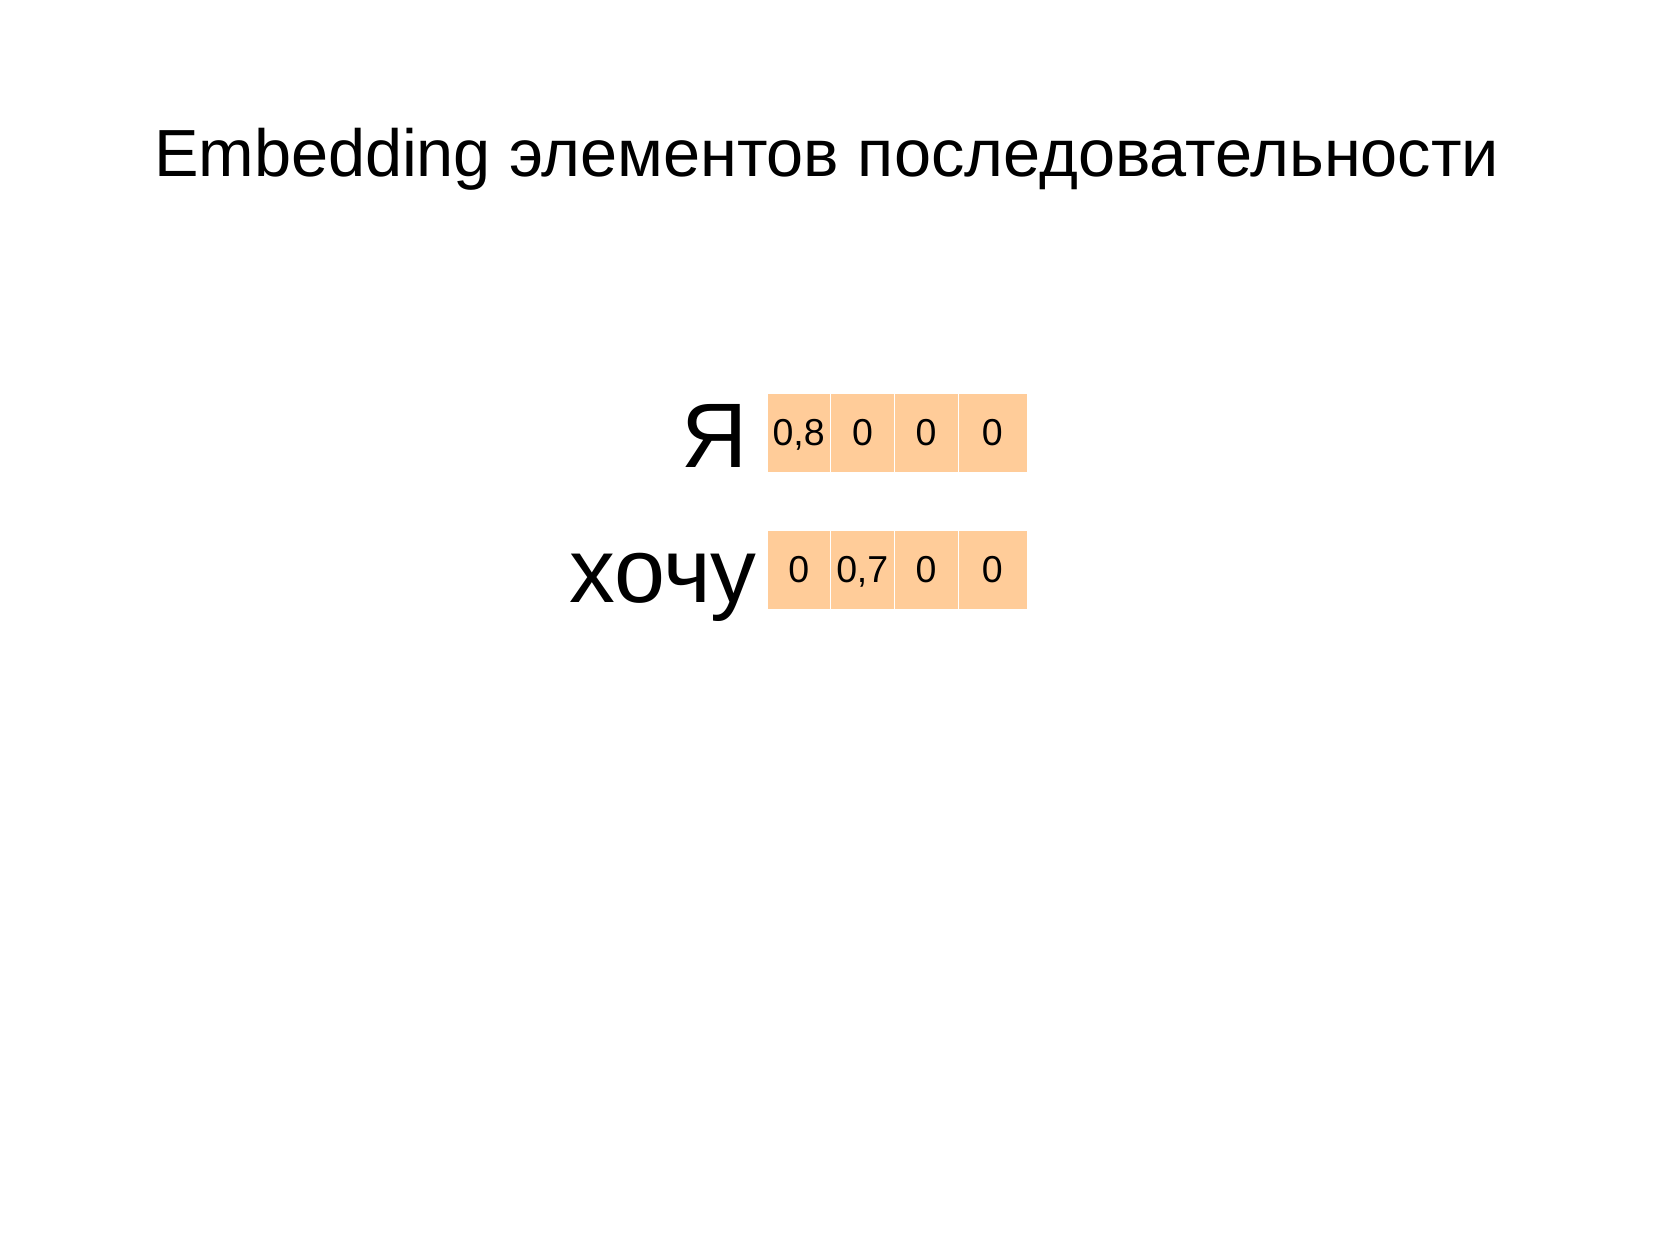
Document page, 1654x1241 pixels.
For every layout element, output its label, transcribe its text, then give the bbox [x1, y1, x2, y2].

table_header 0,7 [831, 531, 894, 609]
title Embedding элементов последовательности [82, 16, 1571, 290]
table_header 0 [895, 531, 958, 609]
text_box хочу [554, 512, 772, 631]
table_header 0,8 [768, 394, 830, 472]
table_header 0 [895, 394, 958, 472]
table_header 0 [772, 531, 830, 609]
text_box Я [666, 377, 763, 496]
table_header 0 [831, 394, 894, 472]
table_header 0 [959, 394, 1027, 472]
table_header 0 [959, 531, 1027, 609]
